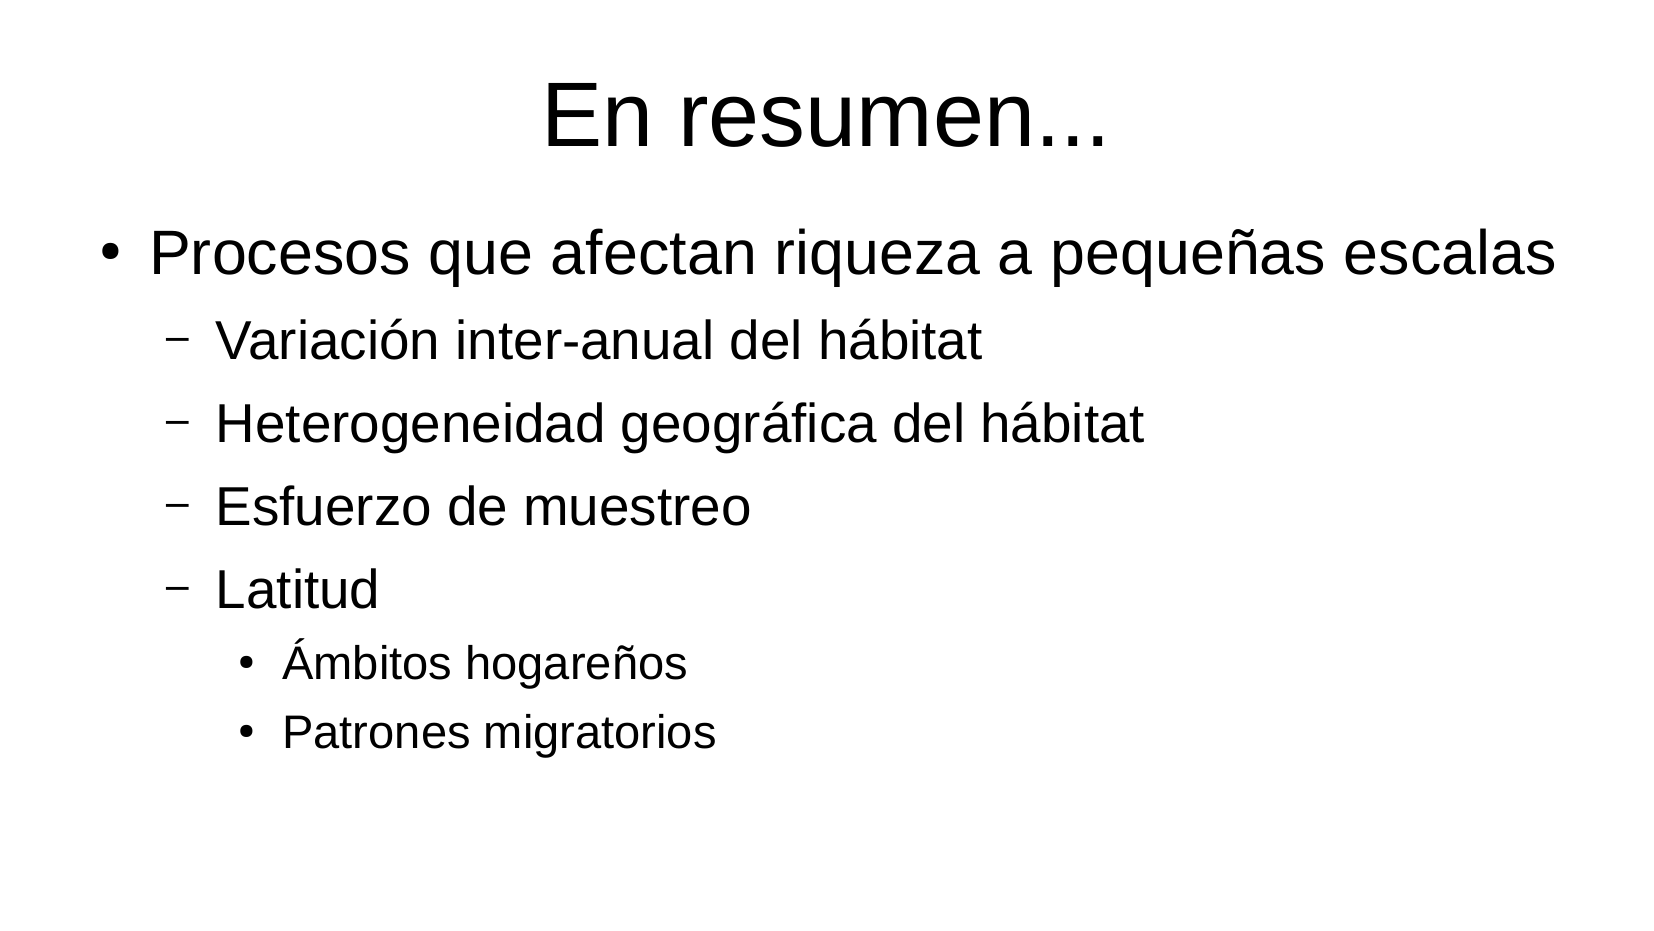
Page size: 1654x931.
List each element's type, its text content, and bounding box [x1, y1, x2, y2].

title En resumen... [82, 37, 1571, 193]
list Procesos que afectan riqueza a pequeñas escalas Variación inter-anual del hábitat Heterogeneidad geográfica del hábitat Esfuerzo de muestreo Latitud Ámbitos hogareños Patrones migratorios [82, 217, 1571, 827]
